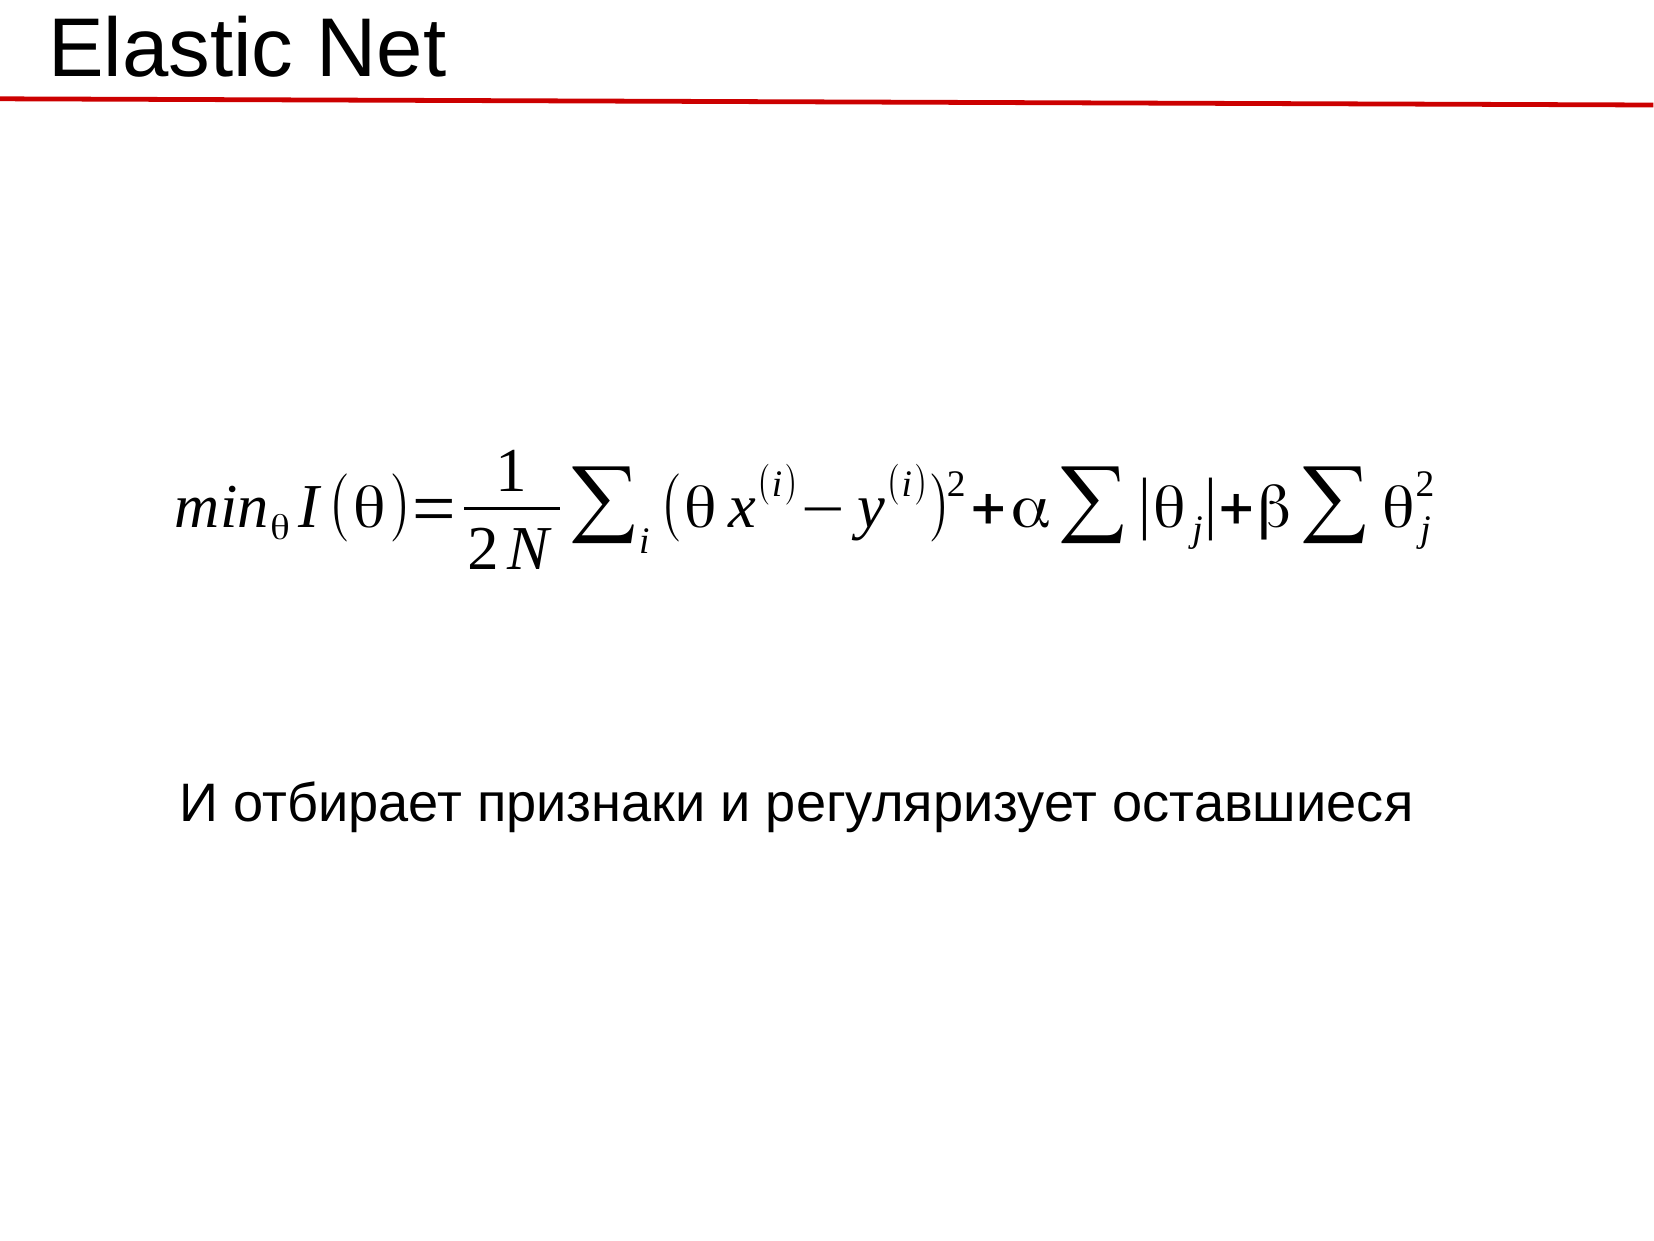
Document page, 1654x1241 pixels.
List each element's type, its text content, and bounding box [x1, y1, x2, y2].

chart [168, 435, 1441, 583]
text_box И отбирает признаки и регуляризует оставшиеся [165, 765, 1486, 901]
text_box Elastic Net [0, 0, 496, 196]
